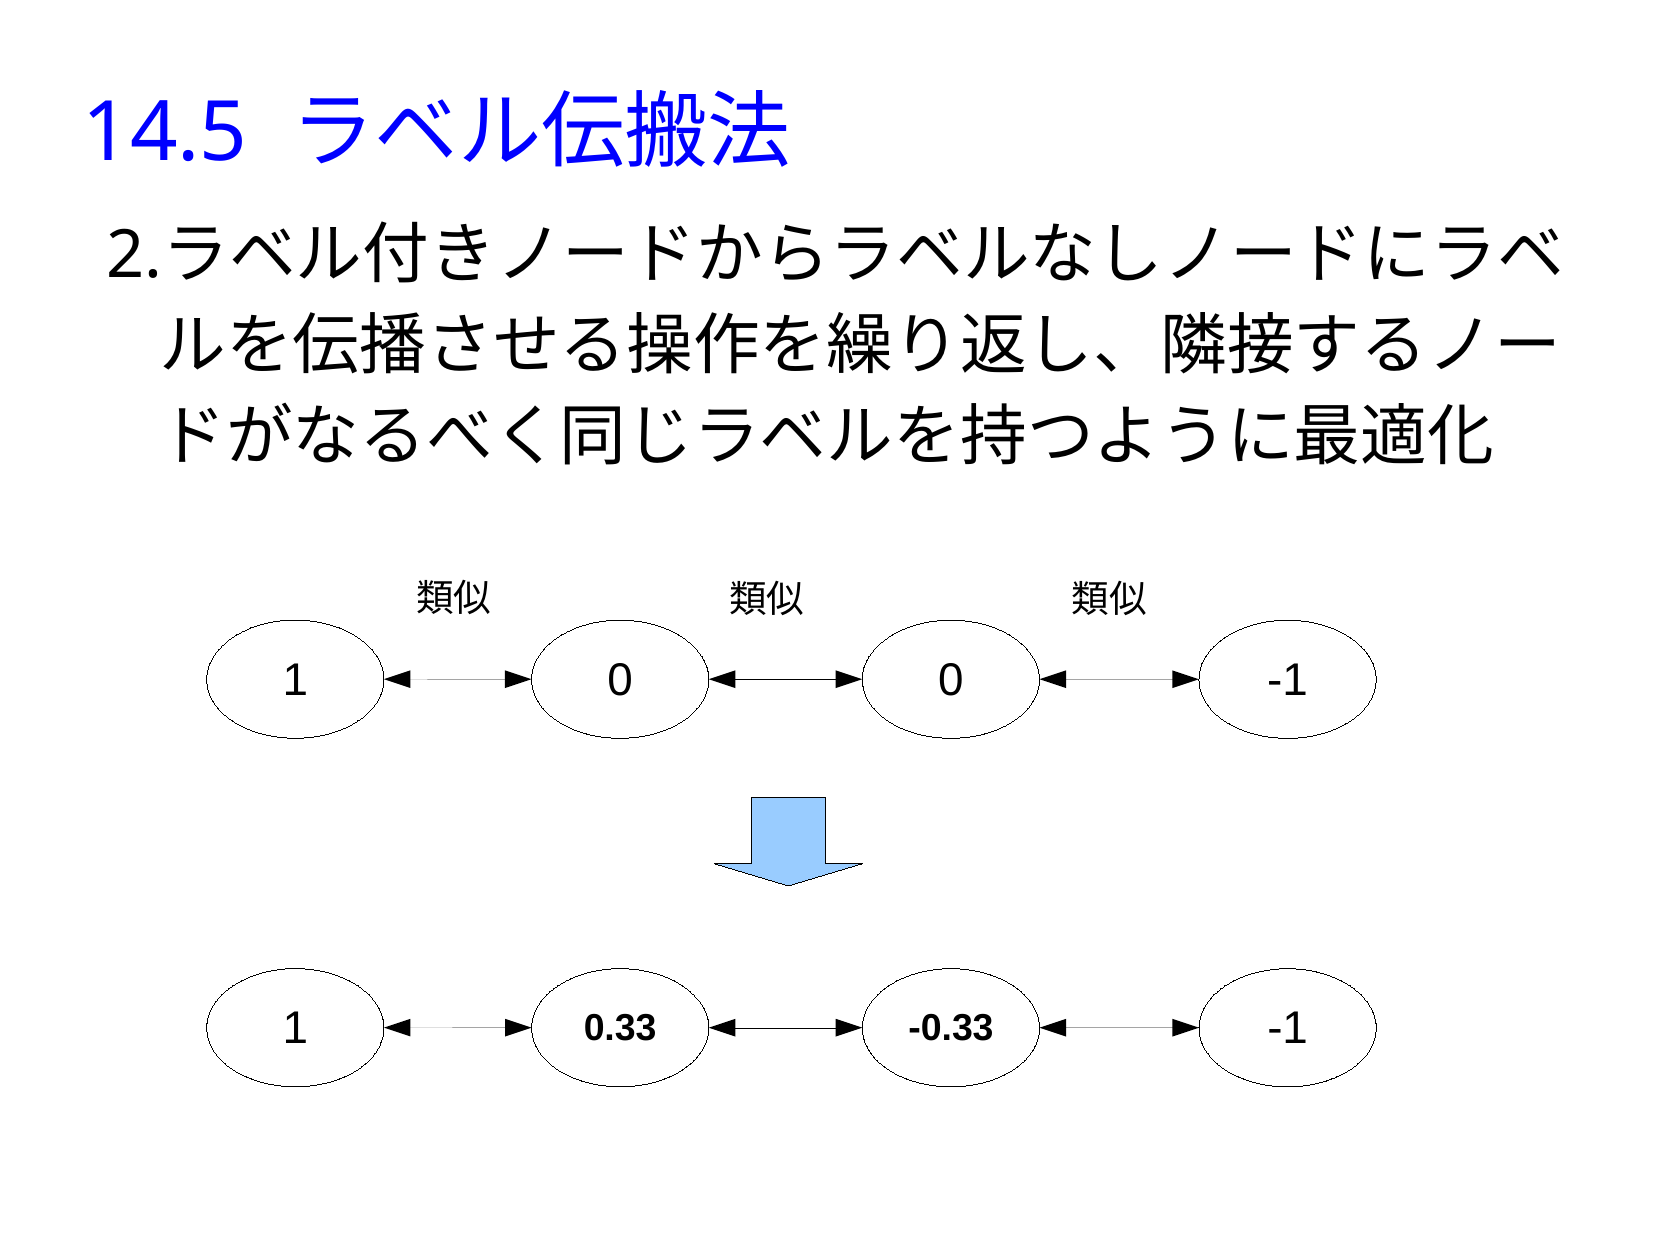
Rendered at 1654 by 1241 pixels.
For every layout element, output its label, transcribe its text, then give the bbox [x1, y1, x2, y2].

text_box 類似 [1057, 561, 1162, 633]
text_box 0 [531, 620, 709, 739]
text_box -1 [1199, 968, 1377, 1087]
text_box 0.33 [531, 968, 709, 1087]
text_box 類似 [714, 561, 820, 633]
text_box 類似 [401, 561, 507, 633]
text_box -1 [1198, 620, 1377, 739]
list ラベル付きノードからラベルなしノードにラベルを伝播させる操作を繰り返し、隣接するノードがなるべく同じラベルを持つように最適化 [88, 206, 1577, 1008]
text_box [714, 797, 863, 886]
text_box 0 [862, 620, 1040, 739]
text_box 1 [206, 968, 384, 1087]
text_box -0.33 [862, 968, 1040, 1087]
text_box 1 [206, 620, 384, 739]
title 14.5 ラベル伝搬法 [82, 49, 1571, 207]
